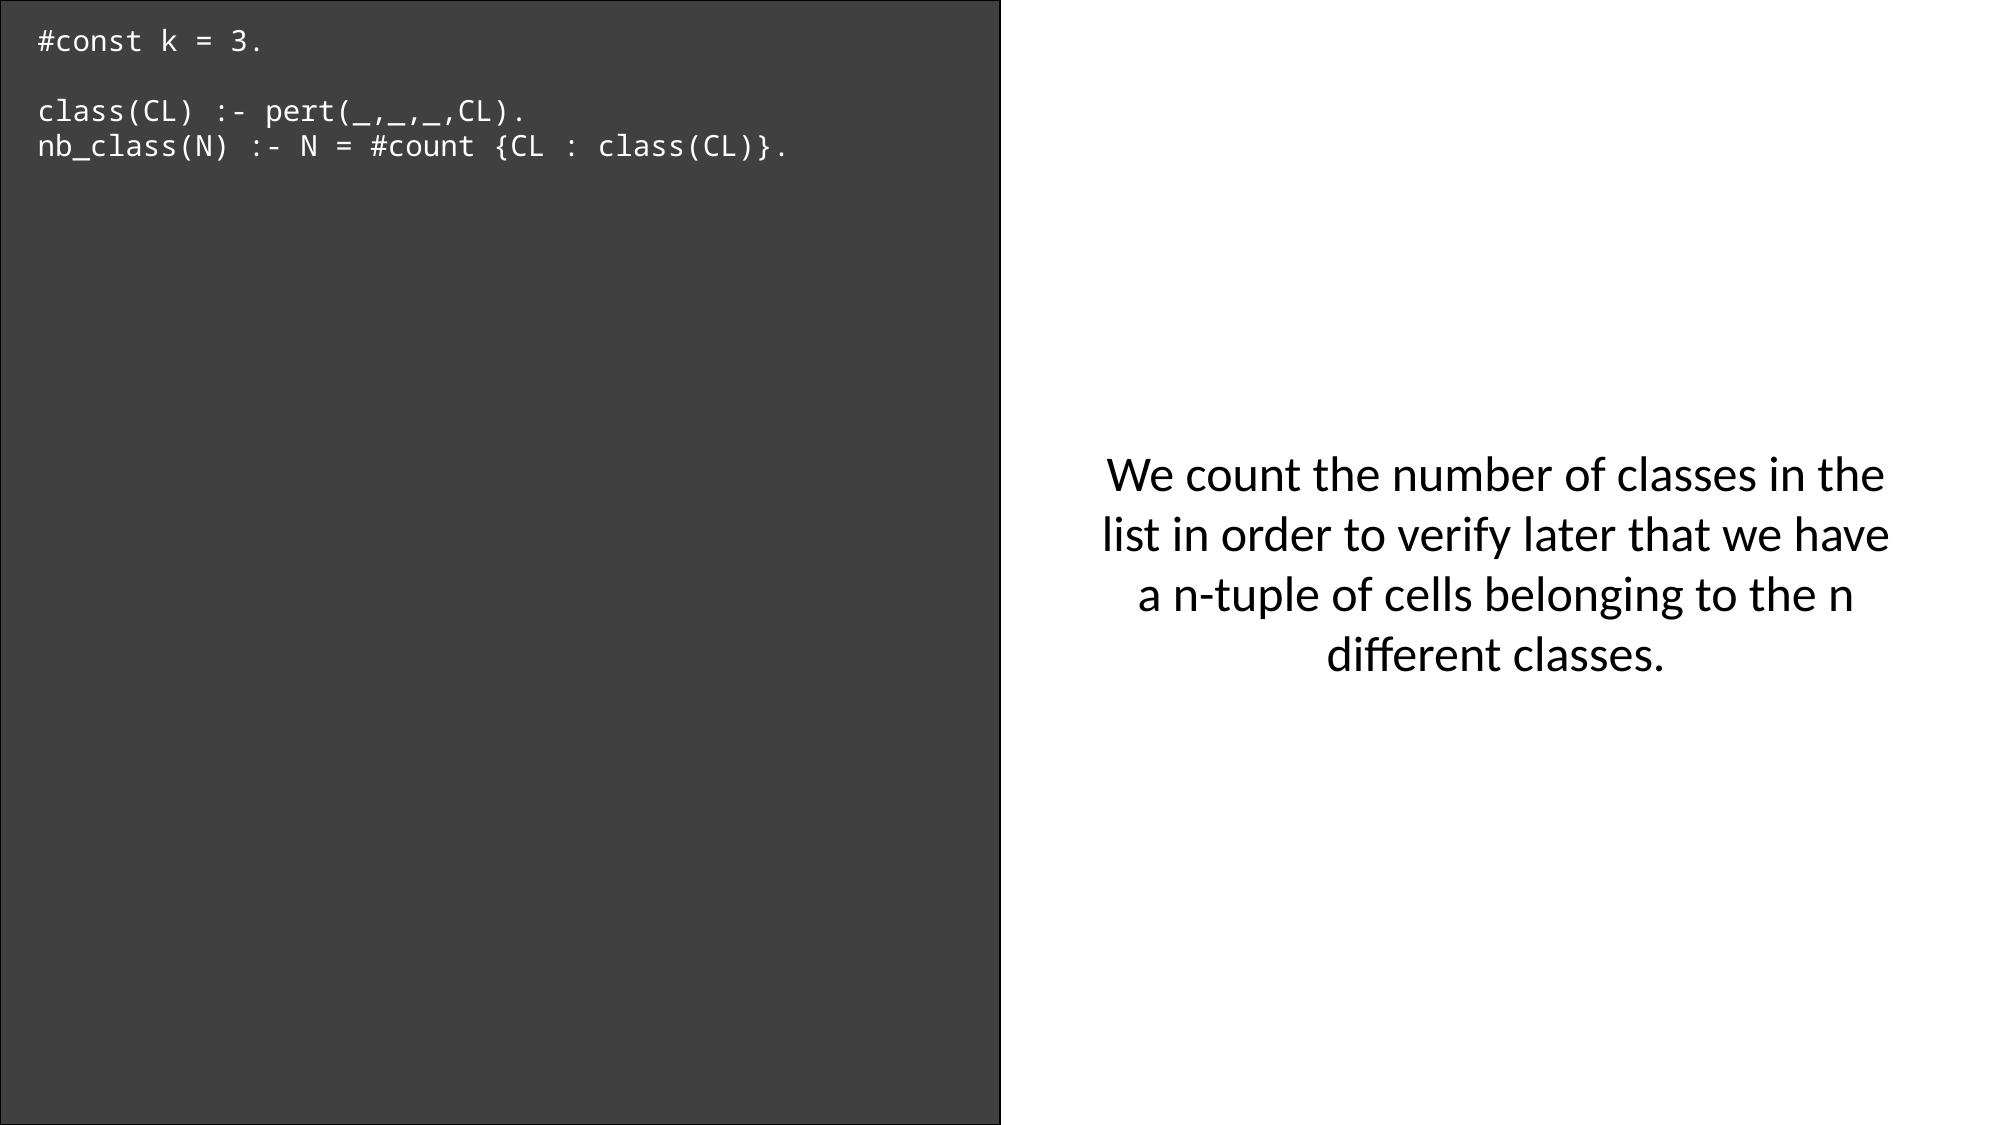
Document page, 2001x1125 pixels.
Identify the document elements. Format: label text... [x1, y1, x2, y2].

text_box #const k = 3. class(CL) :- pert(_,_,_,CL). nb_class(N) :- N = #count {CL : class(CL)}. [22, 15, 982, 170]
text_box We count the number of classes in the list in order to verify later that we have a n-tuple of cells belonging to the n different classes. [1080, 433, 1912, 689]
text_box [0, 0, 1000, 1125]
